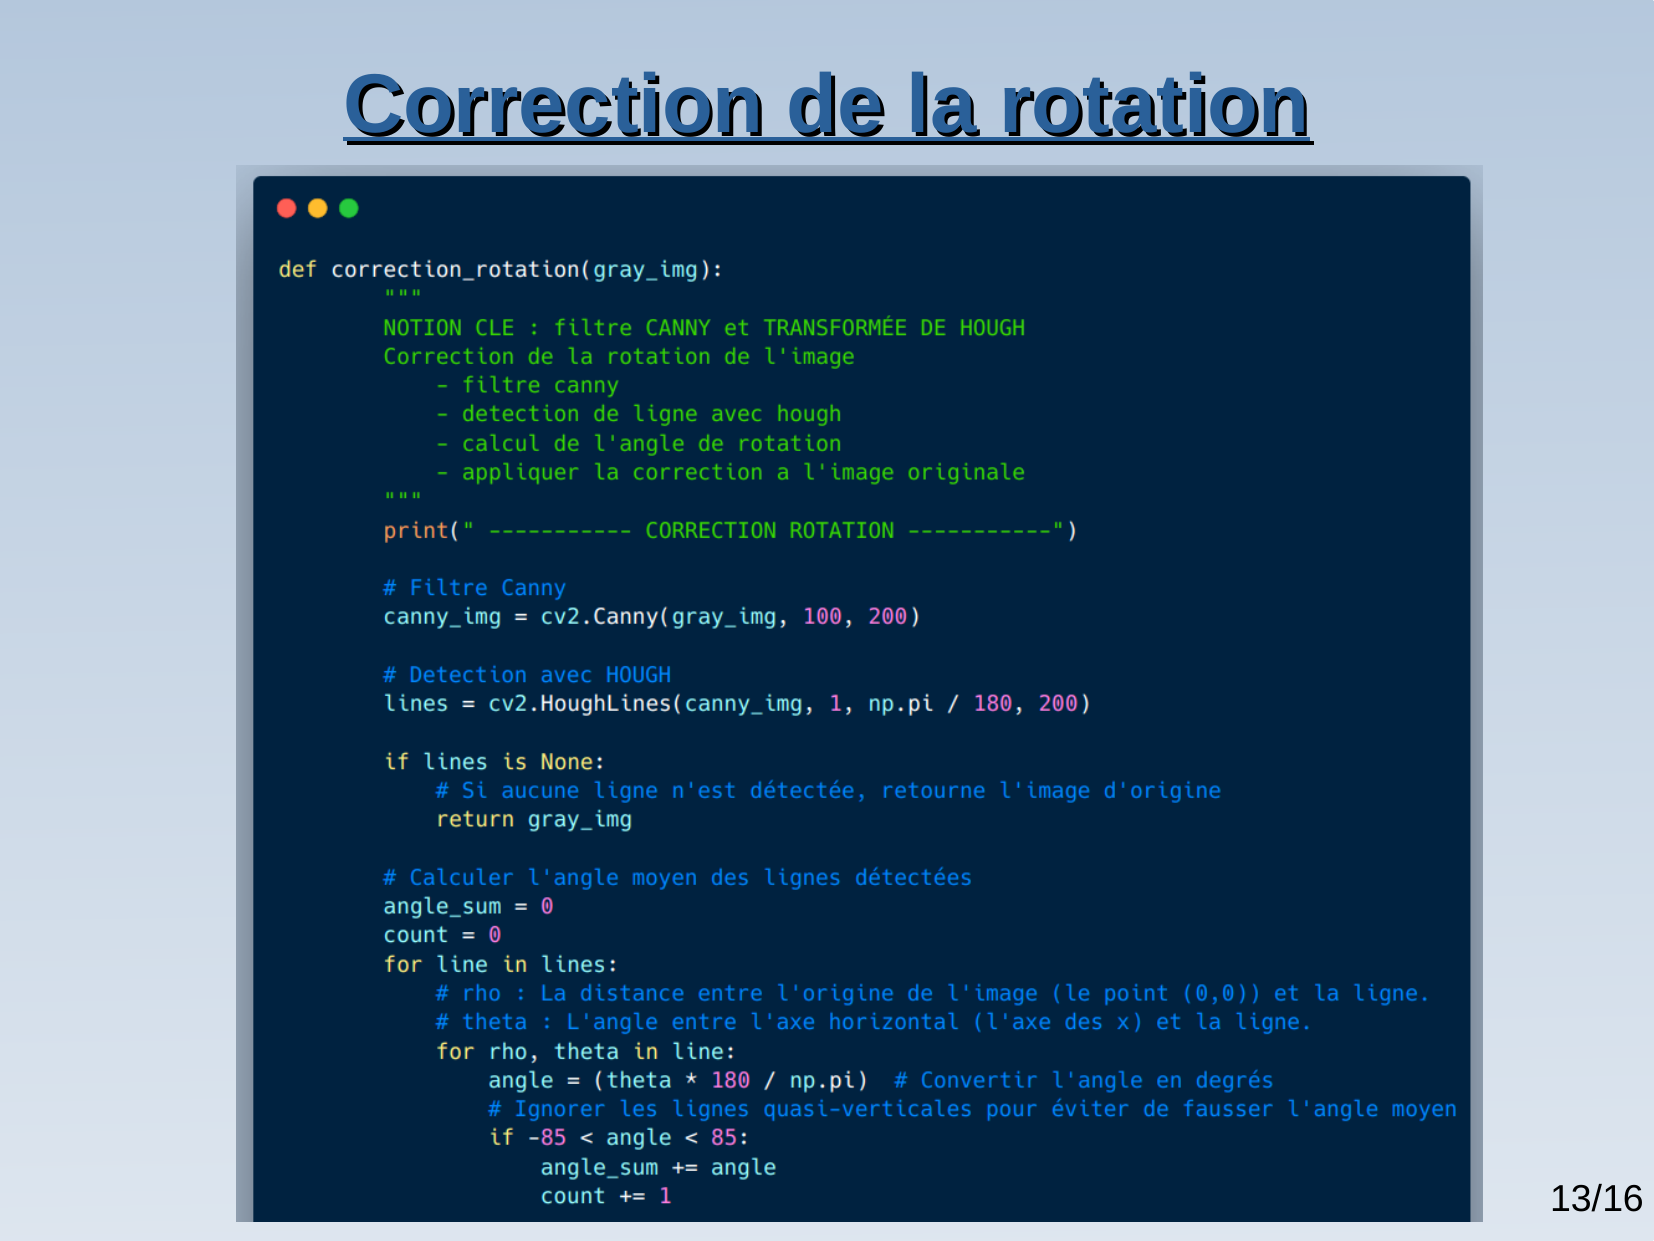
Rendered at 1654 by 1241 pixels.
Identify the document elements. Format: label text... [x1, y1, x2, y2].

title Correction de la rotation [82, 0, 1571, 207]
picture [236, 165, 1483, 1222]
